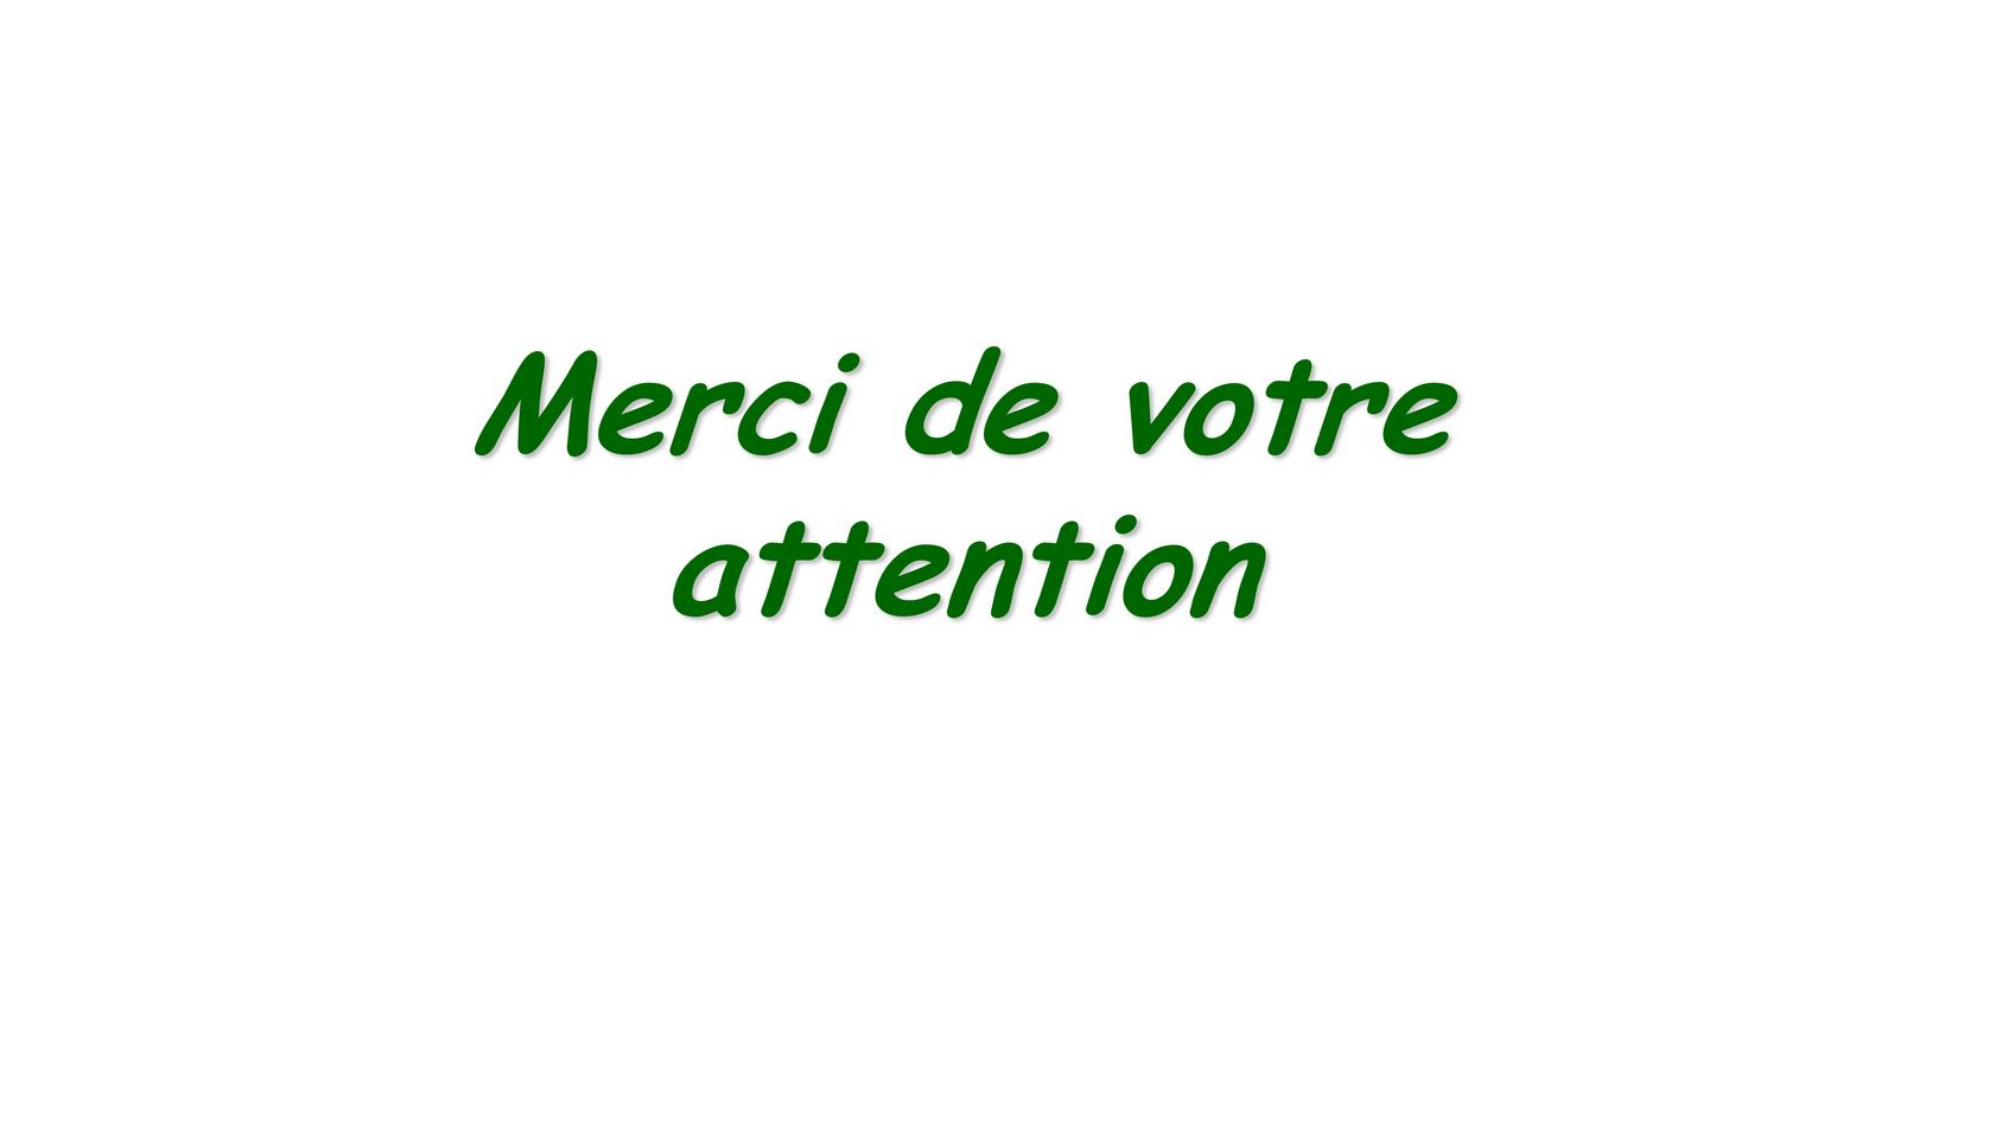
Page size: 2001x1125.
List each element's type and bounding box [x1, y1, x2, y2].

picture [361, 113, 1576, 1023]
